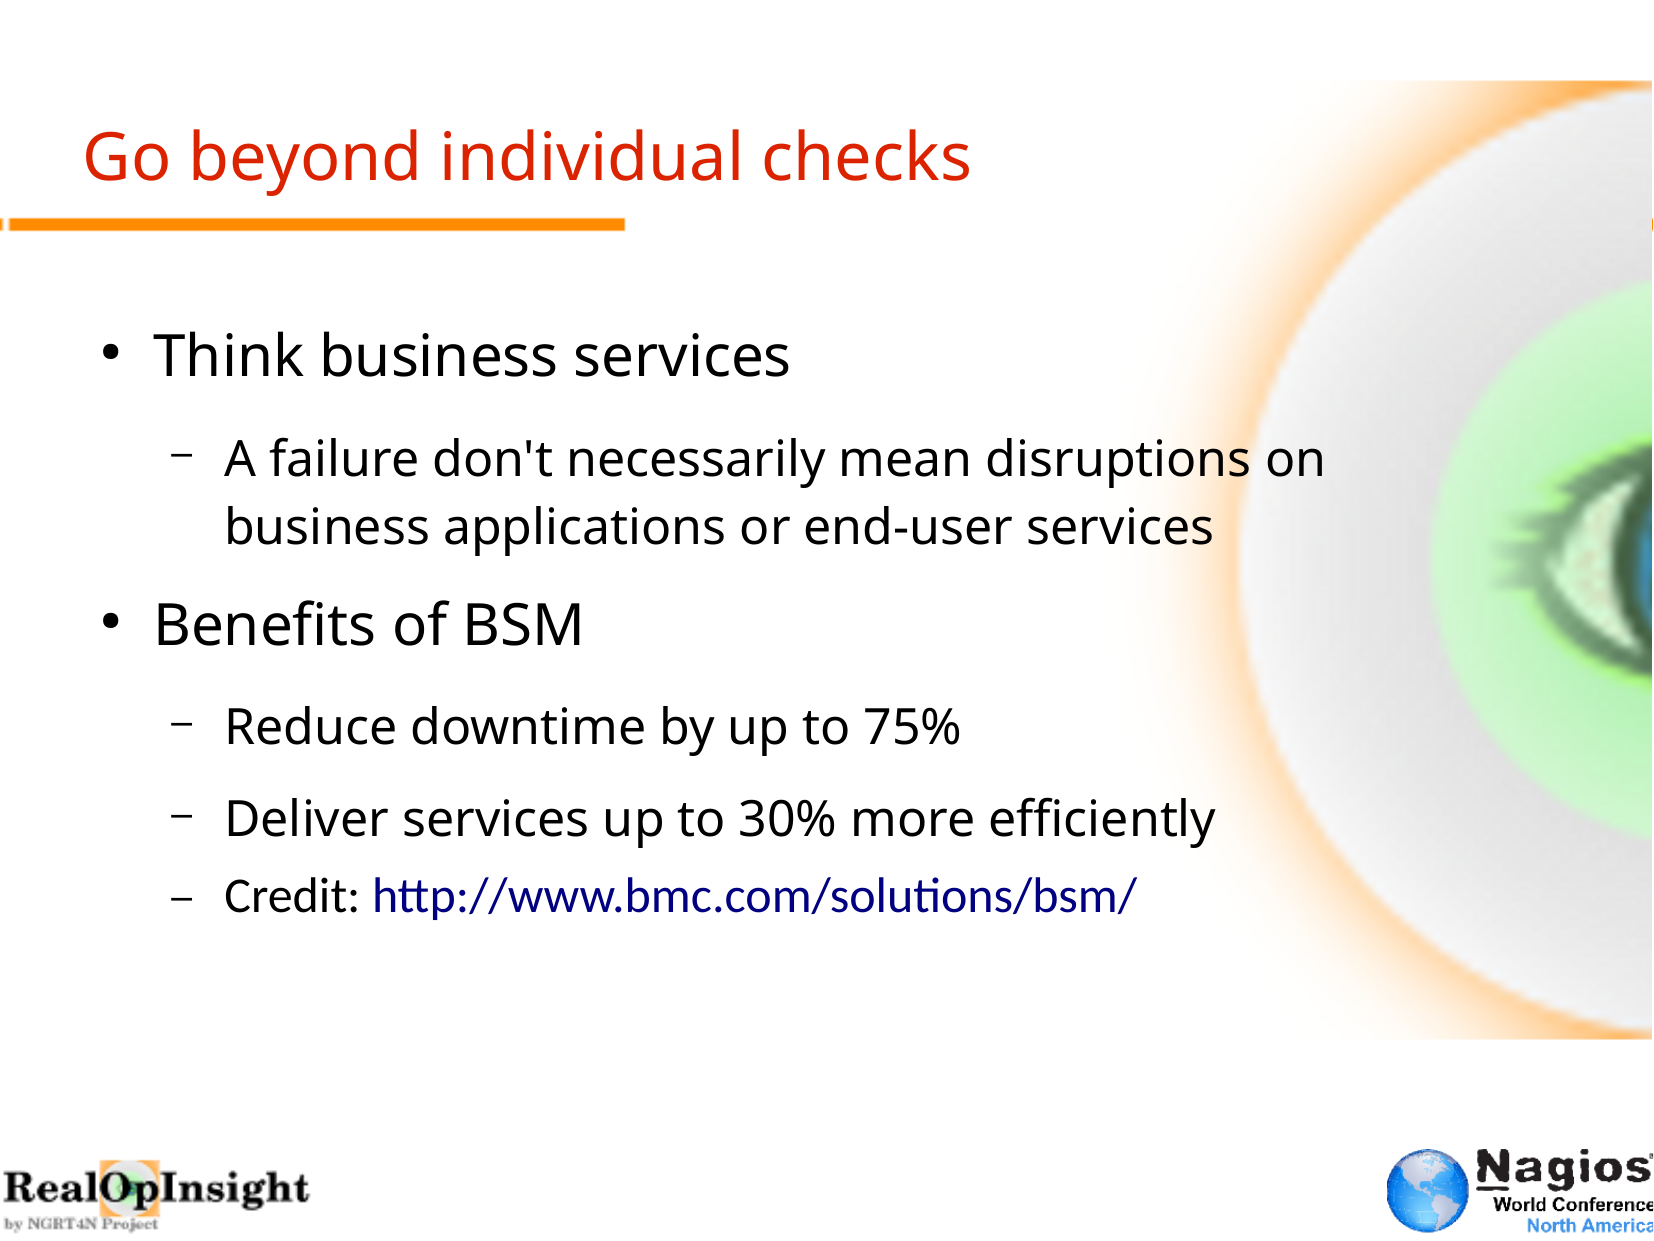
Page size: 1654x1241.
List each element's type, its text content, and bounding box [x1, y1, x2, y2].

picture [0, 0, 1654, 1241]
list Think business services A failure don't necessarily mean disruptions on business applications or end-user services Benefits of BSM Reduce downtime by up to 75% Deliver services up to 30% more efficiently Credit: http://www.bmc.com/solutions/bsm/ [82, 313, 1538, 1034]
title Go beyond individual checks [82, 73, 1547, 237]
